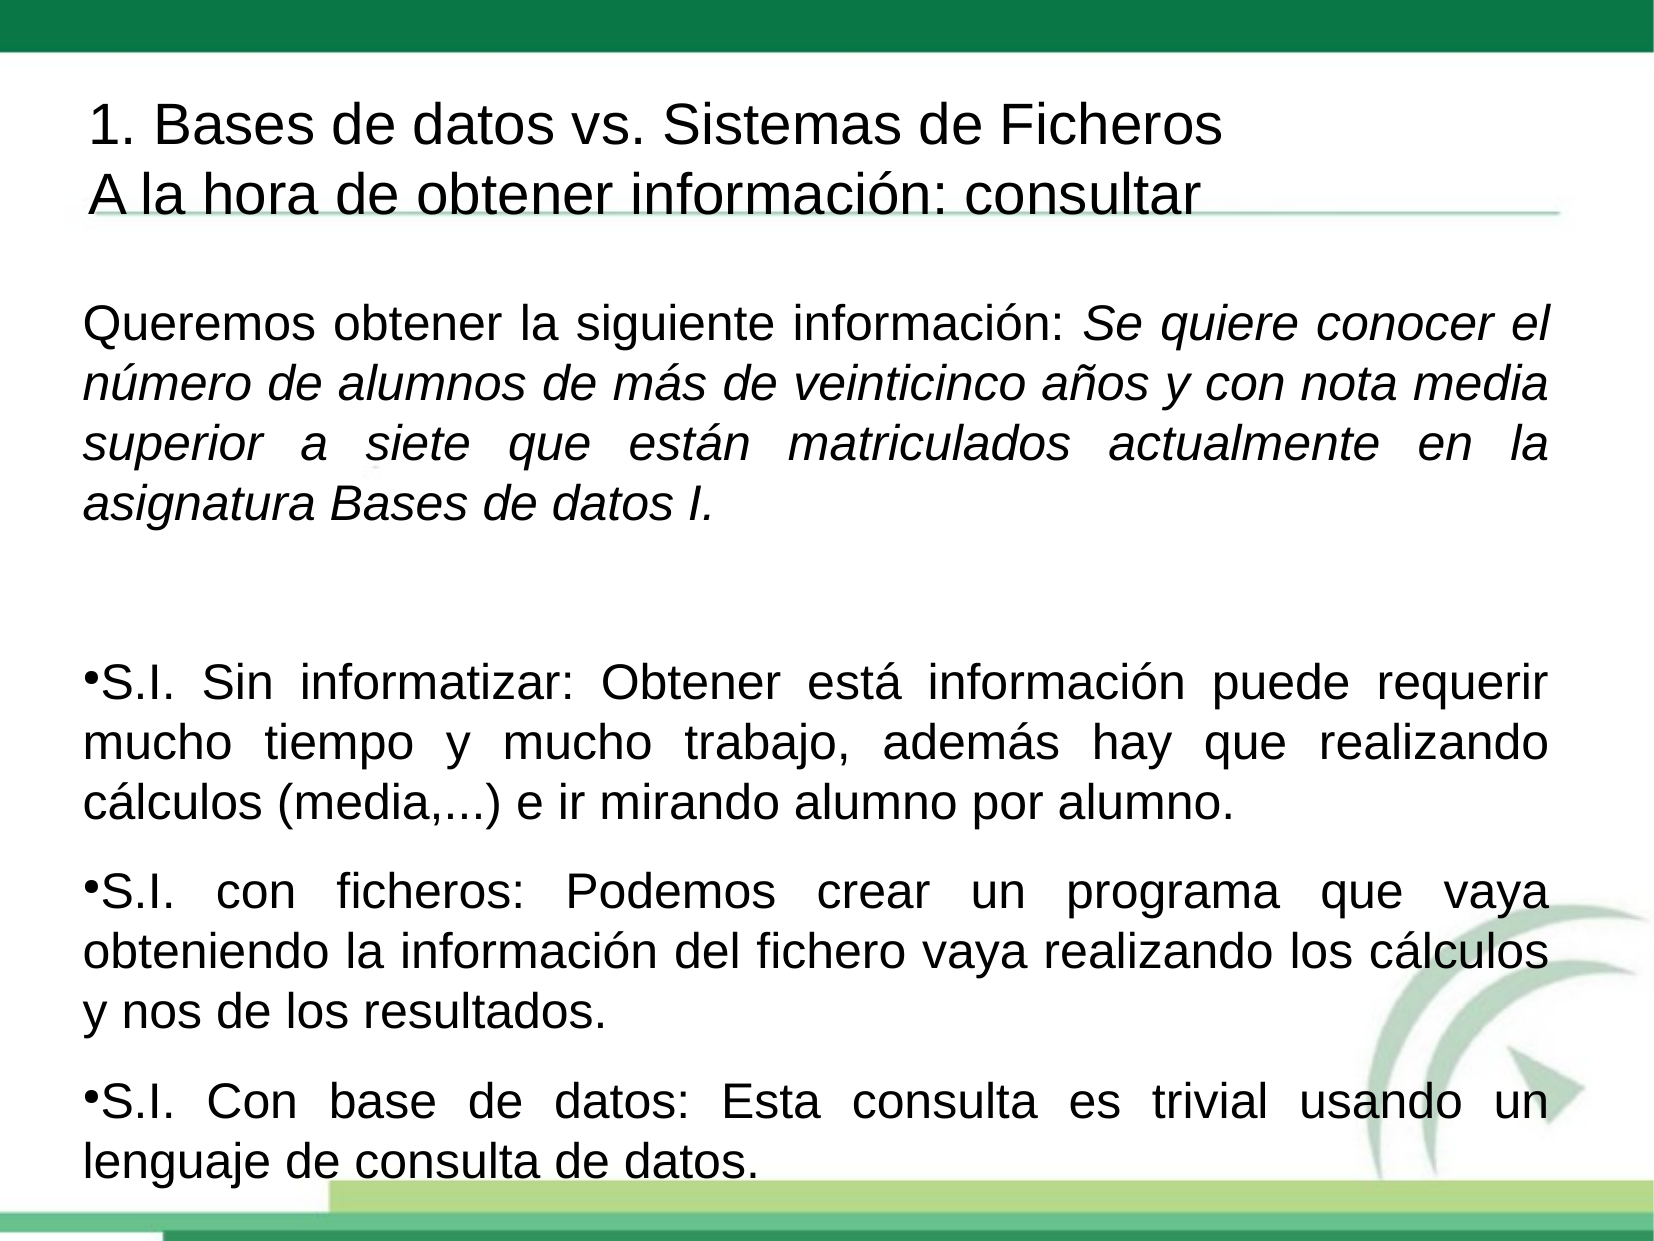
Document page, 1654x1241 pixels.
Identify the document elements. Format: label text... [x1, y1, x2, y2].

subtitle Queremos obtener la siguiente información: Se quiere conocer el número de alumnos de más de veinticinco años y con nota media superior a siete que están matriculados actualmente en la asignatura Bases de datos I. S.I. Sin informatizar: Obtener está información puede requerir mucho tiempo y mucho trabajo, además hay que realizando cálculos (media,...) e ir mirando alumno por alumno. S.I. con ficheros: Podemos crear un programa que vaya obteniendo la información del fichero vaya realizando los cálculos y nos de los resultados. S.I. Con base de datos: Esta consulta es trivial usando un lenguaje de consulta de datos. [82, 290, 1571, 1109]
title 1. Bases de datos vs. Sistemas de Ficheros A la hora de obtener información: consultar [88, 60, 1577, 253]
